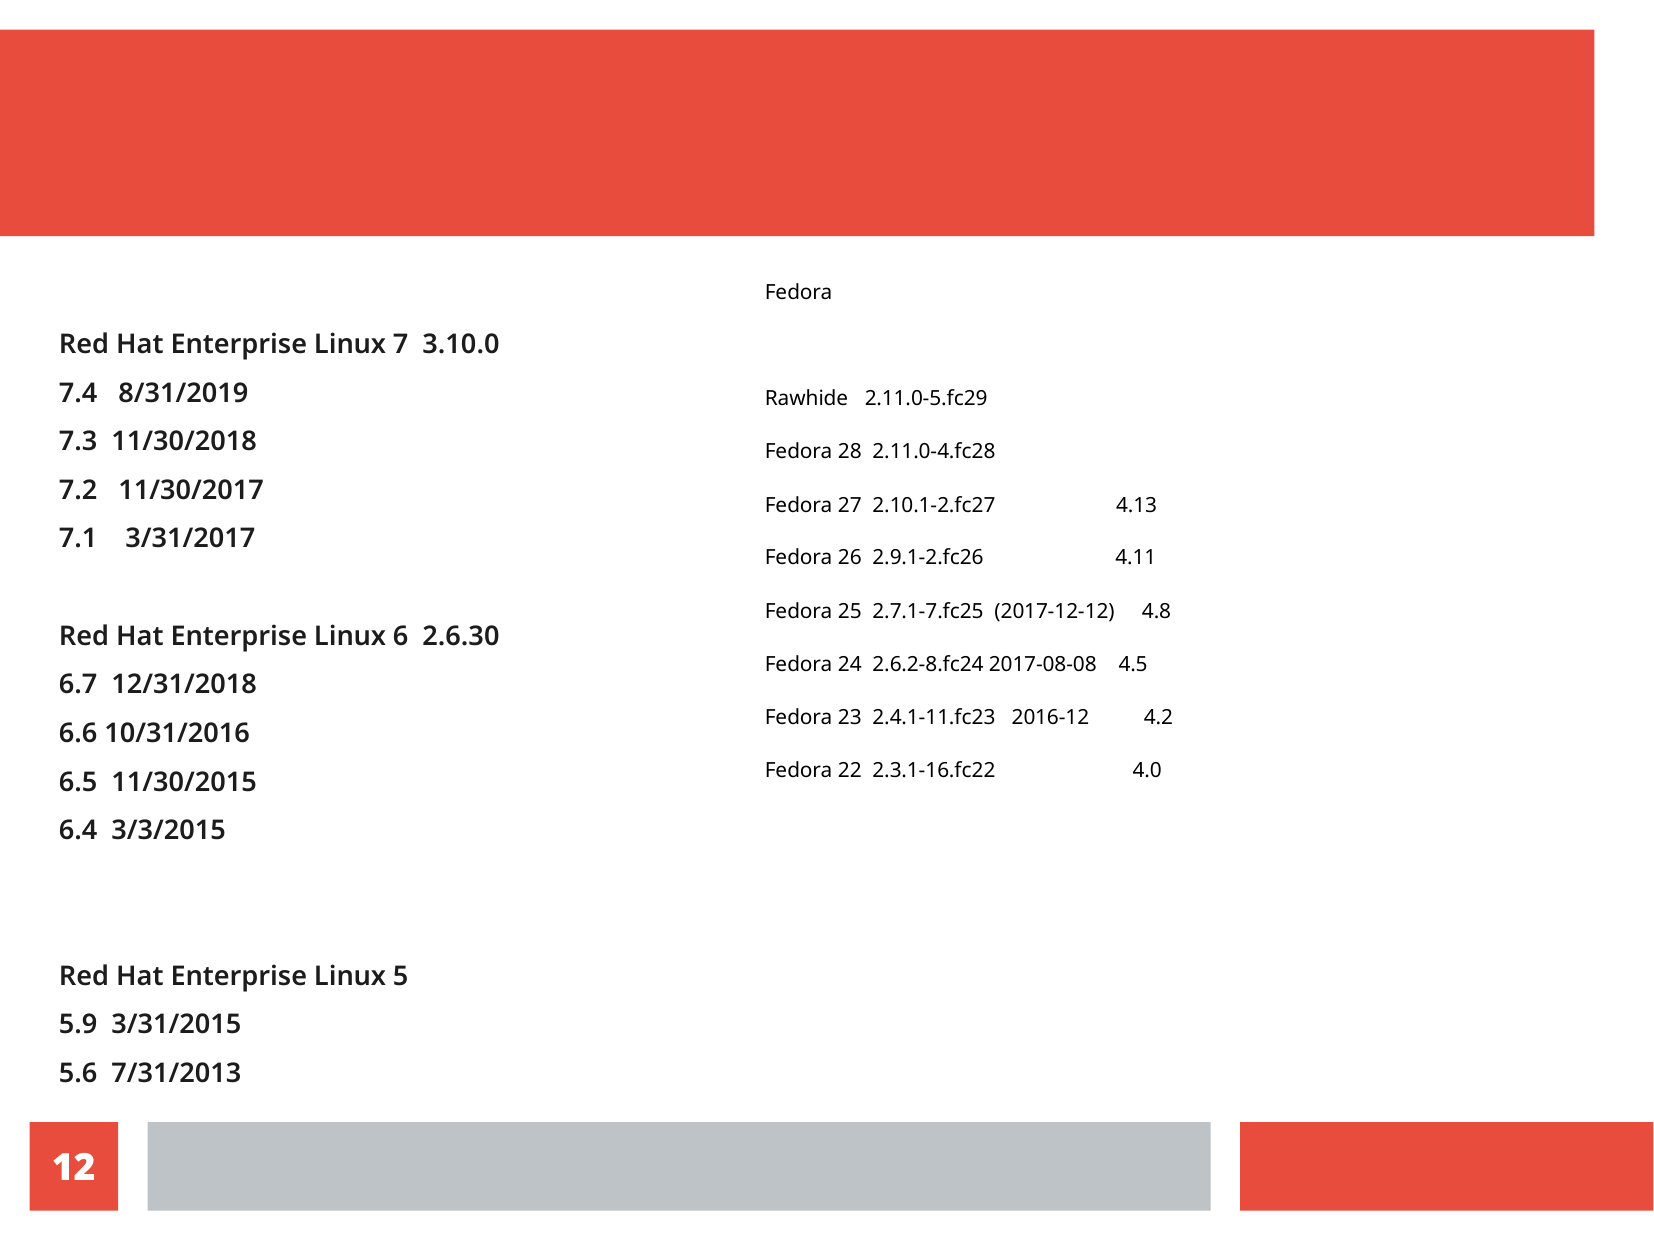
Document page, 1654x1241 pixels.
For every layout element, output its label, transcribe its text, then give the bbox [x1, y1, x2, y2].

list Red Hat Enterprise Linux 7 3.10.0 7.4 8/31/2019 7.3 11/30/2018 7.2 11/30/2017 7.1 3/31/2017 Red Hat Enterprise Linux 6 2.6.30 6.7 12/31/2018 6.6 10/31/2016 6.5 11/30/2015 6.4 3/3/2015 Red Hat Enterprise Linux 5 5.9 3/31/2015 5.6 7/31/2013 [59, 324, 556, 1093]
text_box Fedora Rawhide 2.11.0-5.fc29 Fedora 28 2.11.0-4.fc28 Fedora 27 2.10.1-2.fc27 4.13 Fedora 26 2.9.1-2.fc26 4.11 Fedora 25 2.7.1-7.fc25 (2017-12-12) 4.8 Fedora 24 2.6.2-8.fc24 2017-08-08 4.5 Fedora 23 2.4.1-11.fc23 2016-12 4.2 Fedora 22 2.3.1-16.fc22 4.0 [750, 270, 1276, 1051]
